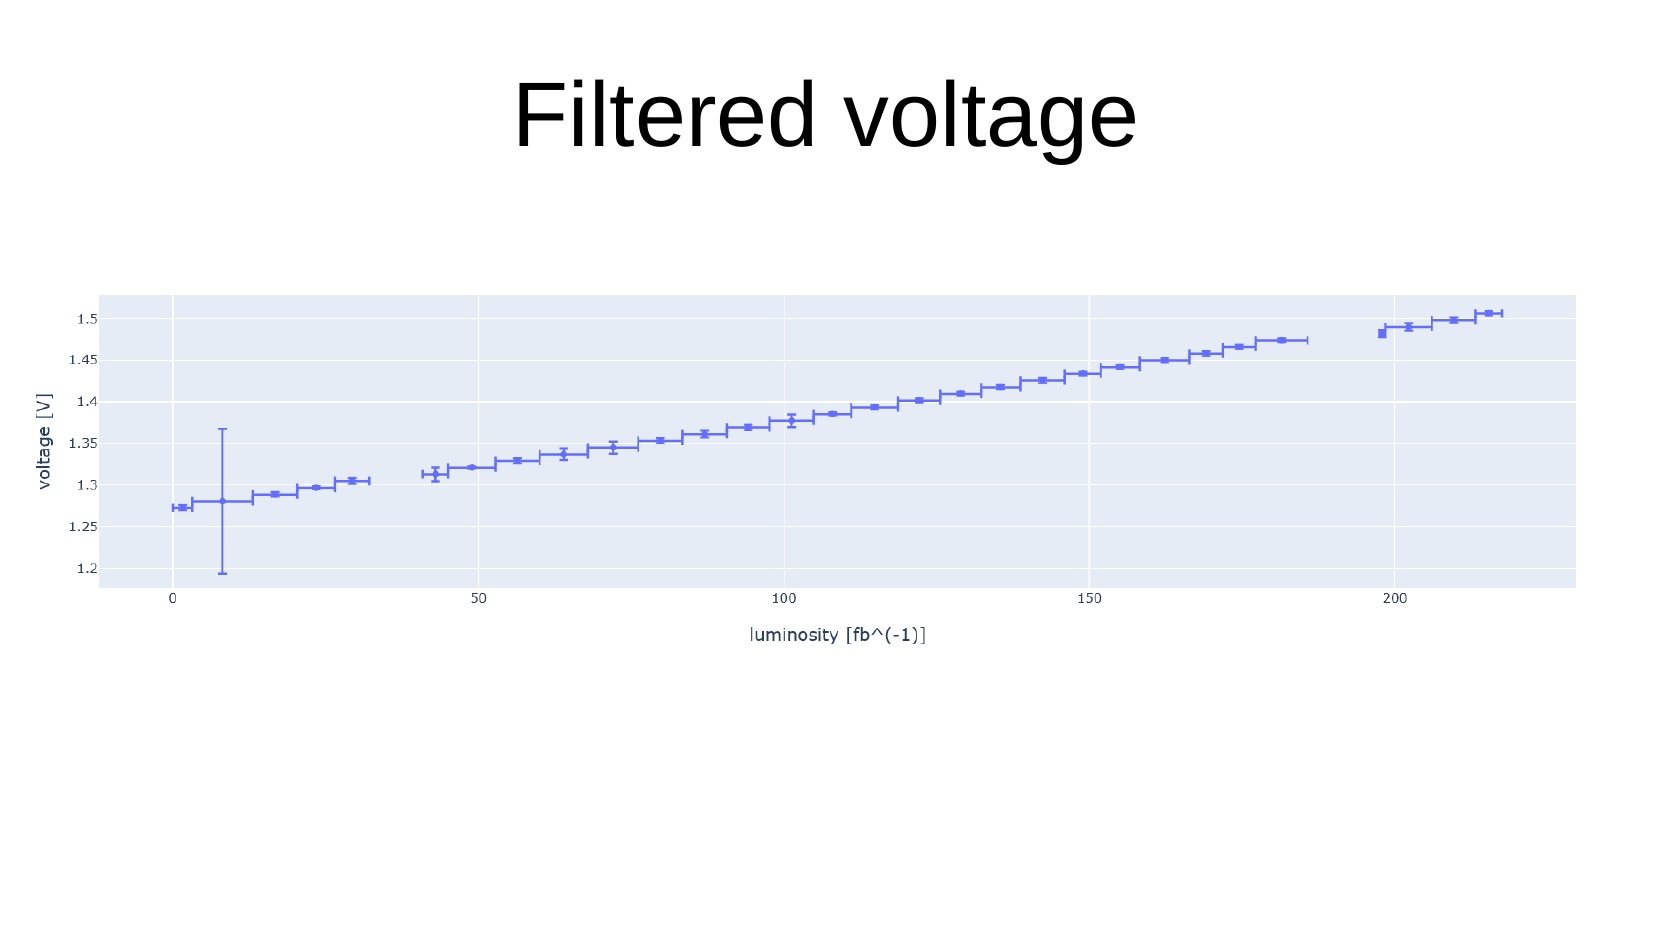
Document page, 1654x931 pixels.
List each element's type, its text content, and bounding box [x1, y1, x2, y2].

picture [3, 270, 1654, 663]
title Filtered voltage [82, 37, 1571, 193]
